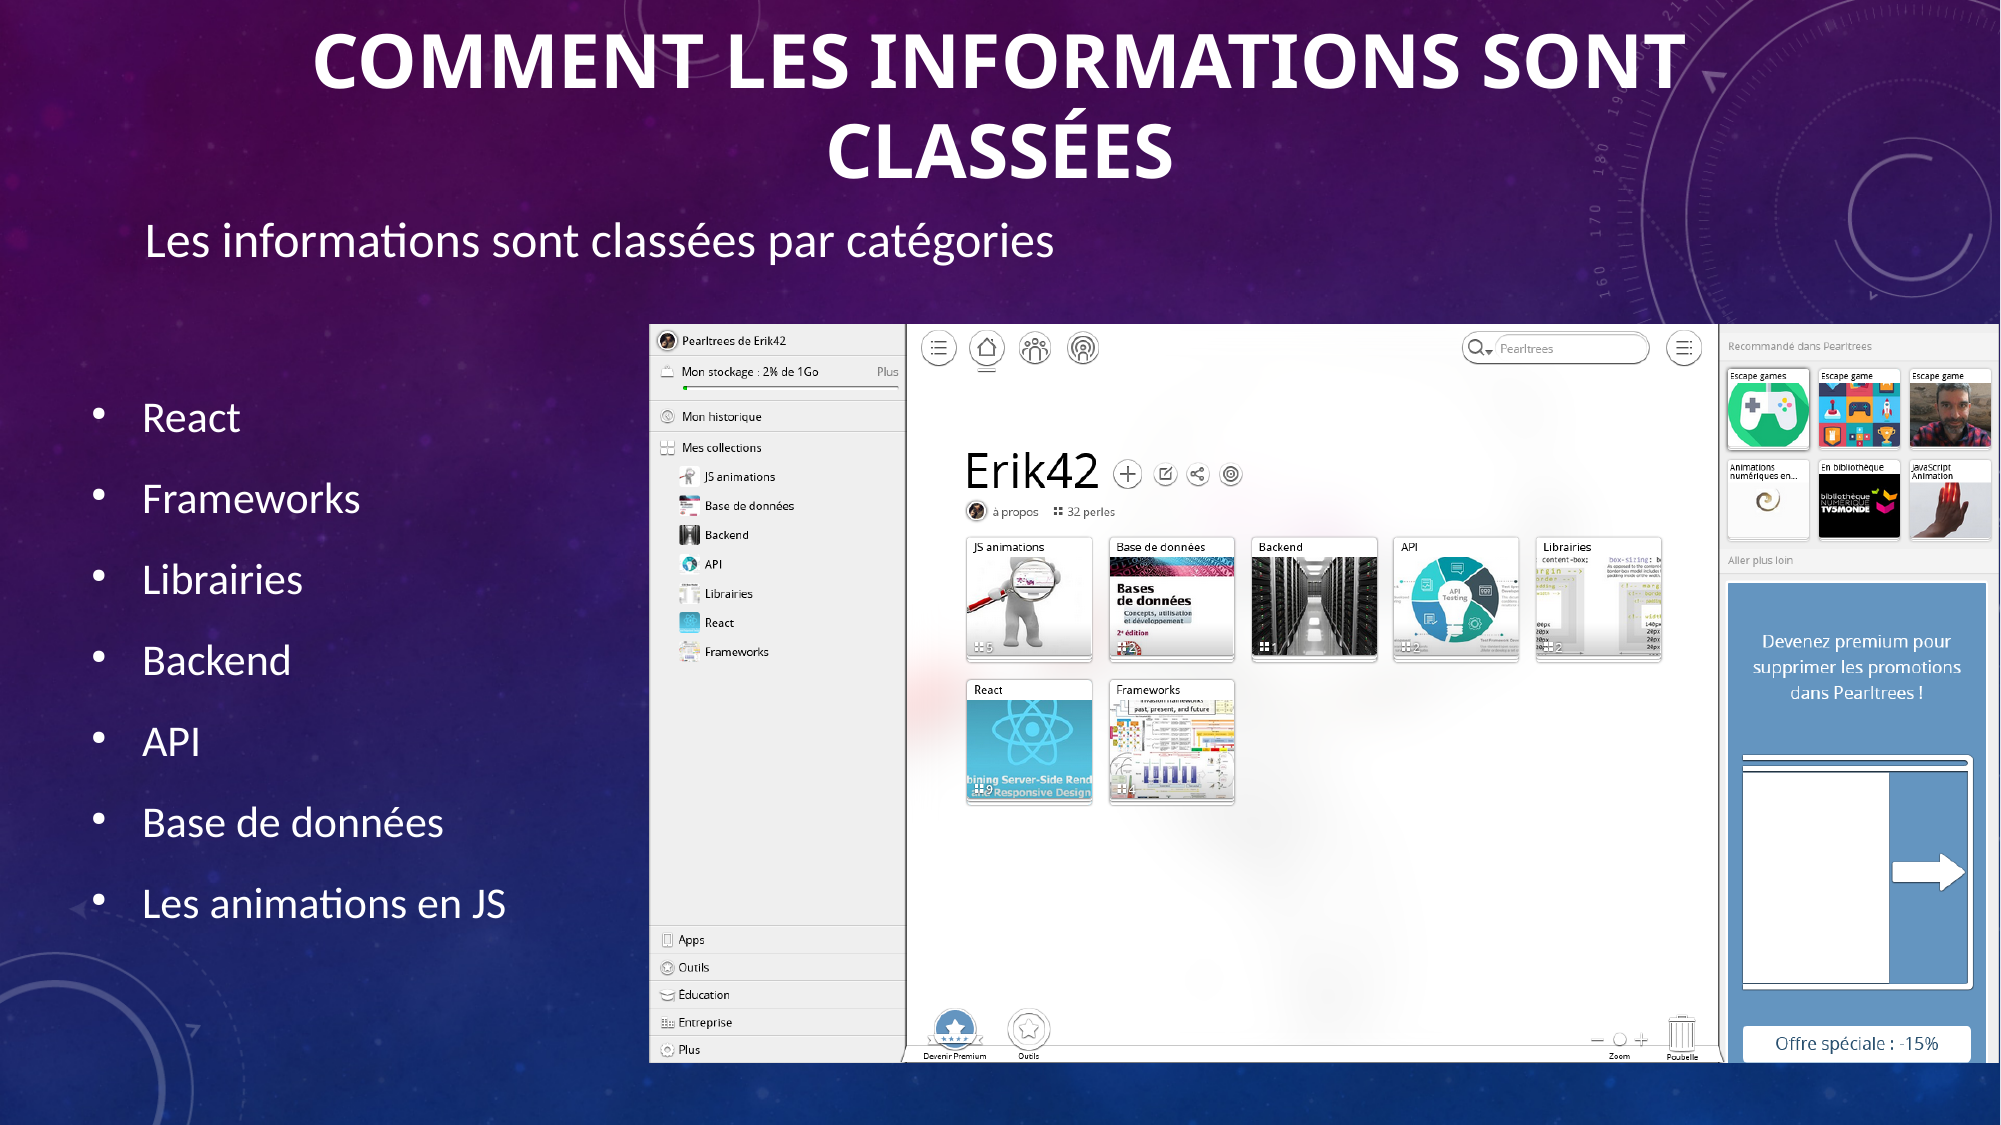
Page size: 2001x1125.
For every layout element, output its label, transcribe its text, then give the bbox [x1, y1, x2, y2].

title comment les informations sont classées [155, 35, 1845, 172]
list React Frameworks Librairies Backend API Base de données Les animations en JS [59, 362, 532, 953]
list Les informations sont classées par catégories [59, 177, 1831, 298]
picture [0, 0, 2001, 1125]
